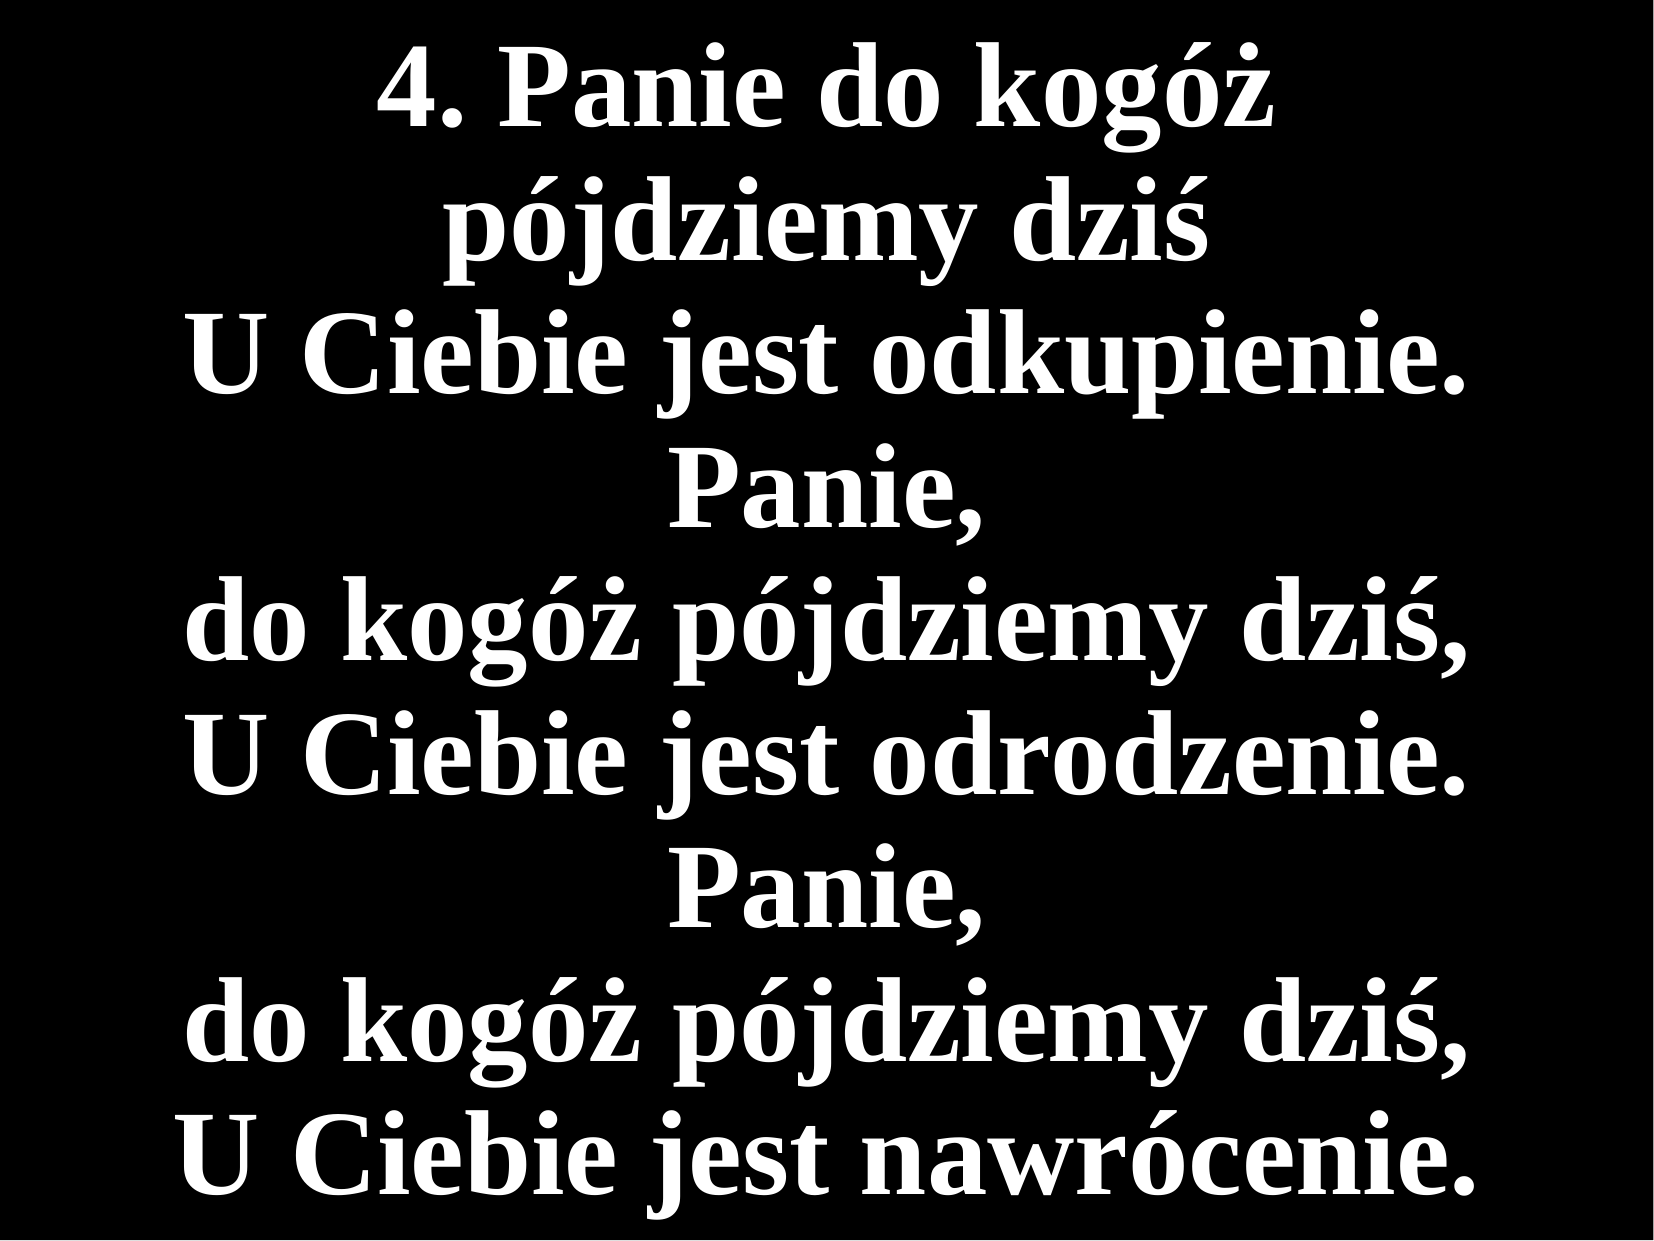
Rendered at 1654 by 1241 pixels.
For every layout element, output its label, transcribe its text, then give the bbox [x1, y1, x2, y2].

title 4. Panie do kogóż pójdziemy dziś U Ciebie jest odkupienie. Panie, do kogóż pójdziemy dziś, U Ciebie jest odrodzenie. Panie, do kogóż pójdziemy dziś, U Ciebie jest nawrócenie. [0, 0, 1654, 1241]
